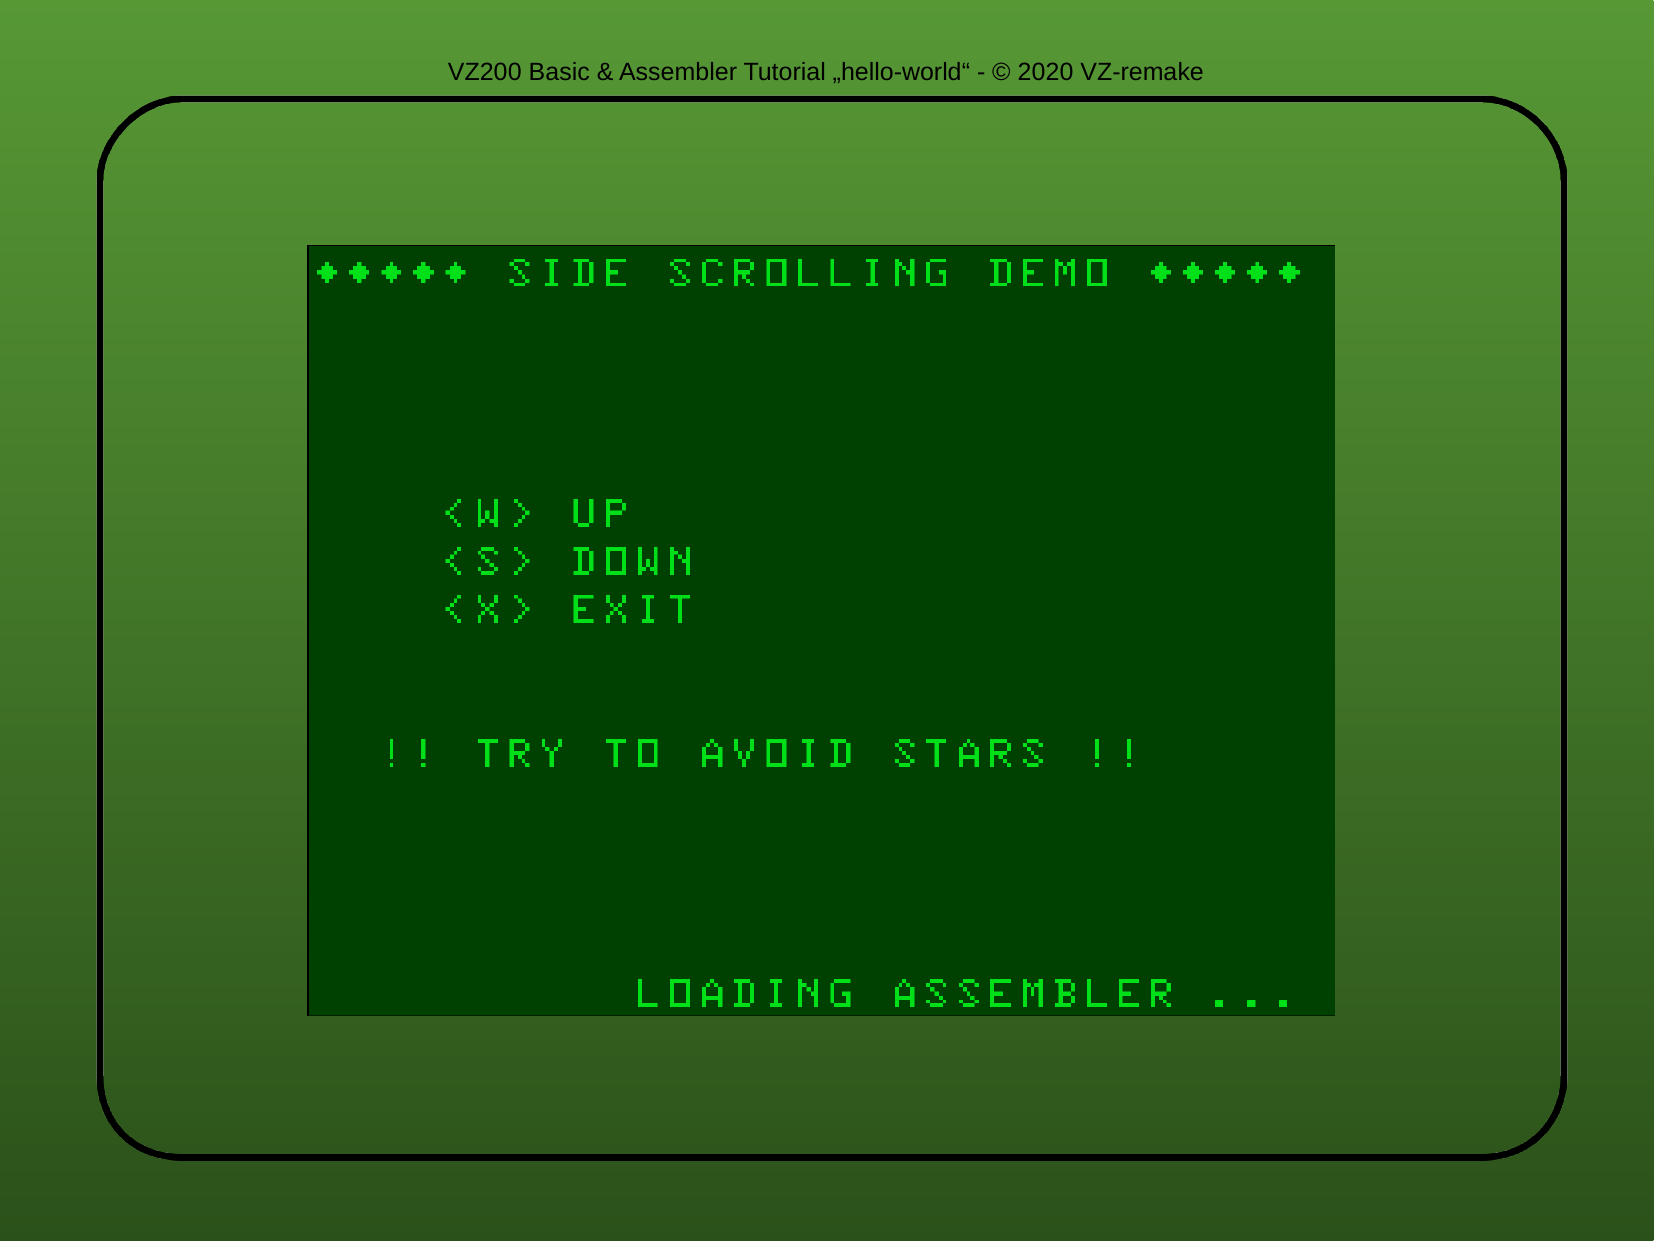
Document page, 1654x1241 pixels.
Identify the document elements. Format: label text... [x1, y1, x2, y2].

title VZ200 Basic & Assembler Tutorial „hello-world“ - © 2020 VZ-remake [82, 49, 1571, 95]
picture [59, 58, 1607, 1199]
